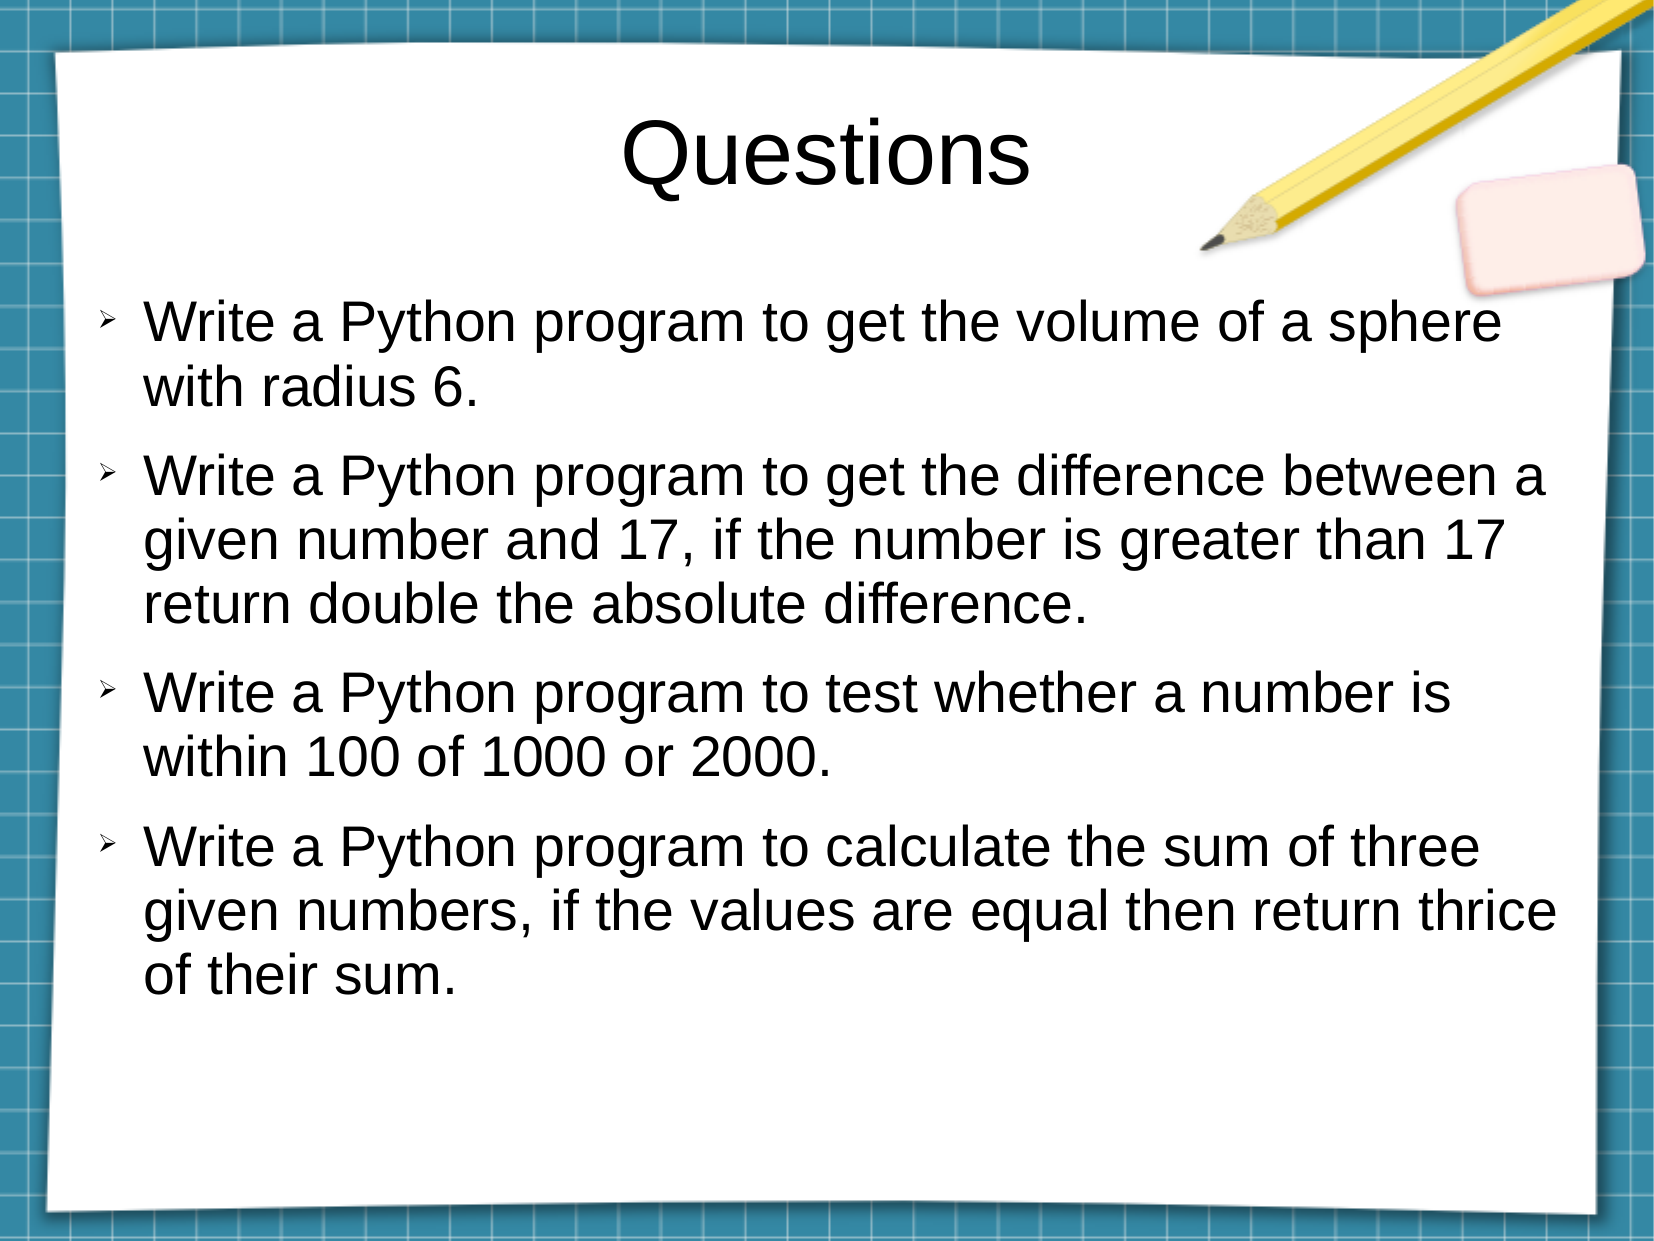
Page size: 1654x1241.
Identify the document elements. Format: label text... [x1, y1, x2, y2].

list Write a Python program to get the volume of a sphere with radius 6. Write a Python program to get the difference between a given number and 17, if the number is greater than 17 return double the absolute difference. Write a Python program to test whether a number is within 100 of 1000 or 2000. Write a Python program to calculate the sum of three given numbers, if the values are equal then return thrice of their sum. [82, 290, 1571, 1010]
picture [0, 0, 1654, 1241]
title Questions [82, 49, 1571, 257]
